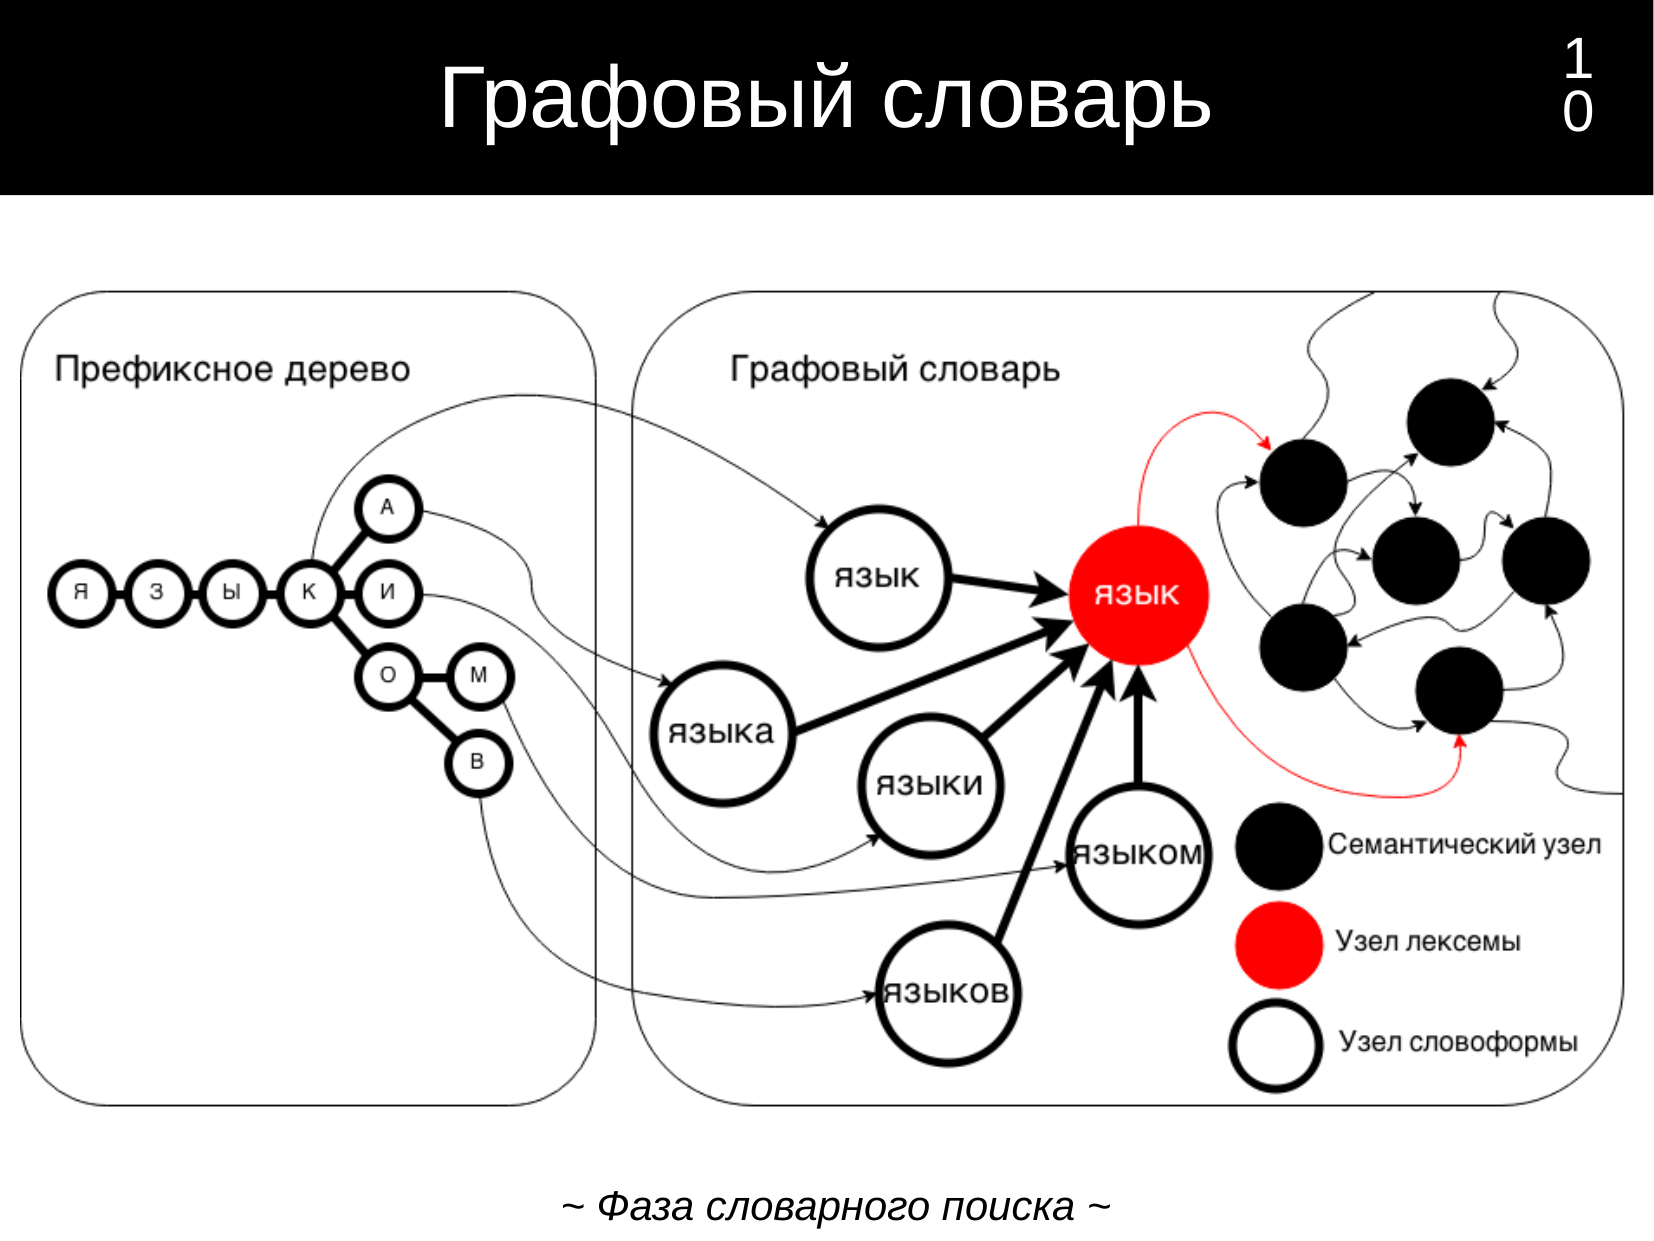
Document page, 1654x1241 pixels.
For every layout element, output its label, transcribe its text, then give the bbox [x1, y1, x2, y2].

picture [20, 279, 1628, 1112]
text_box <number> [1547, 18, 1623, 109]
title Графовый словарь [0, 0, 1654, 196]
text_box ~ Фаза словарного поиска ~ [545, 1175, 1176, 1237]
